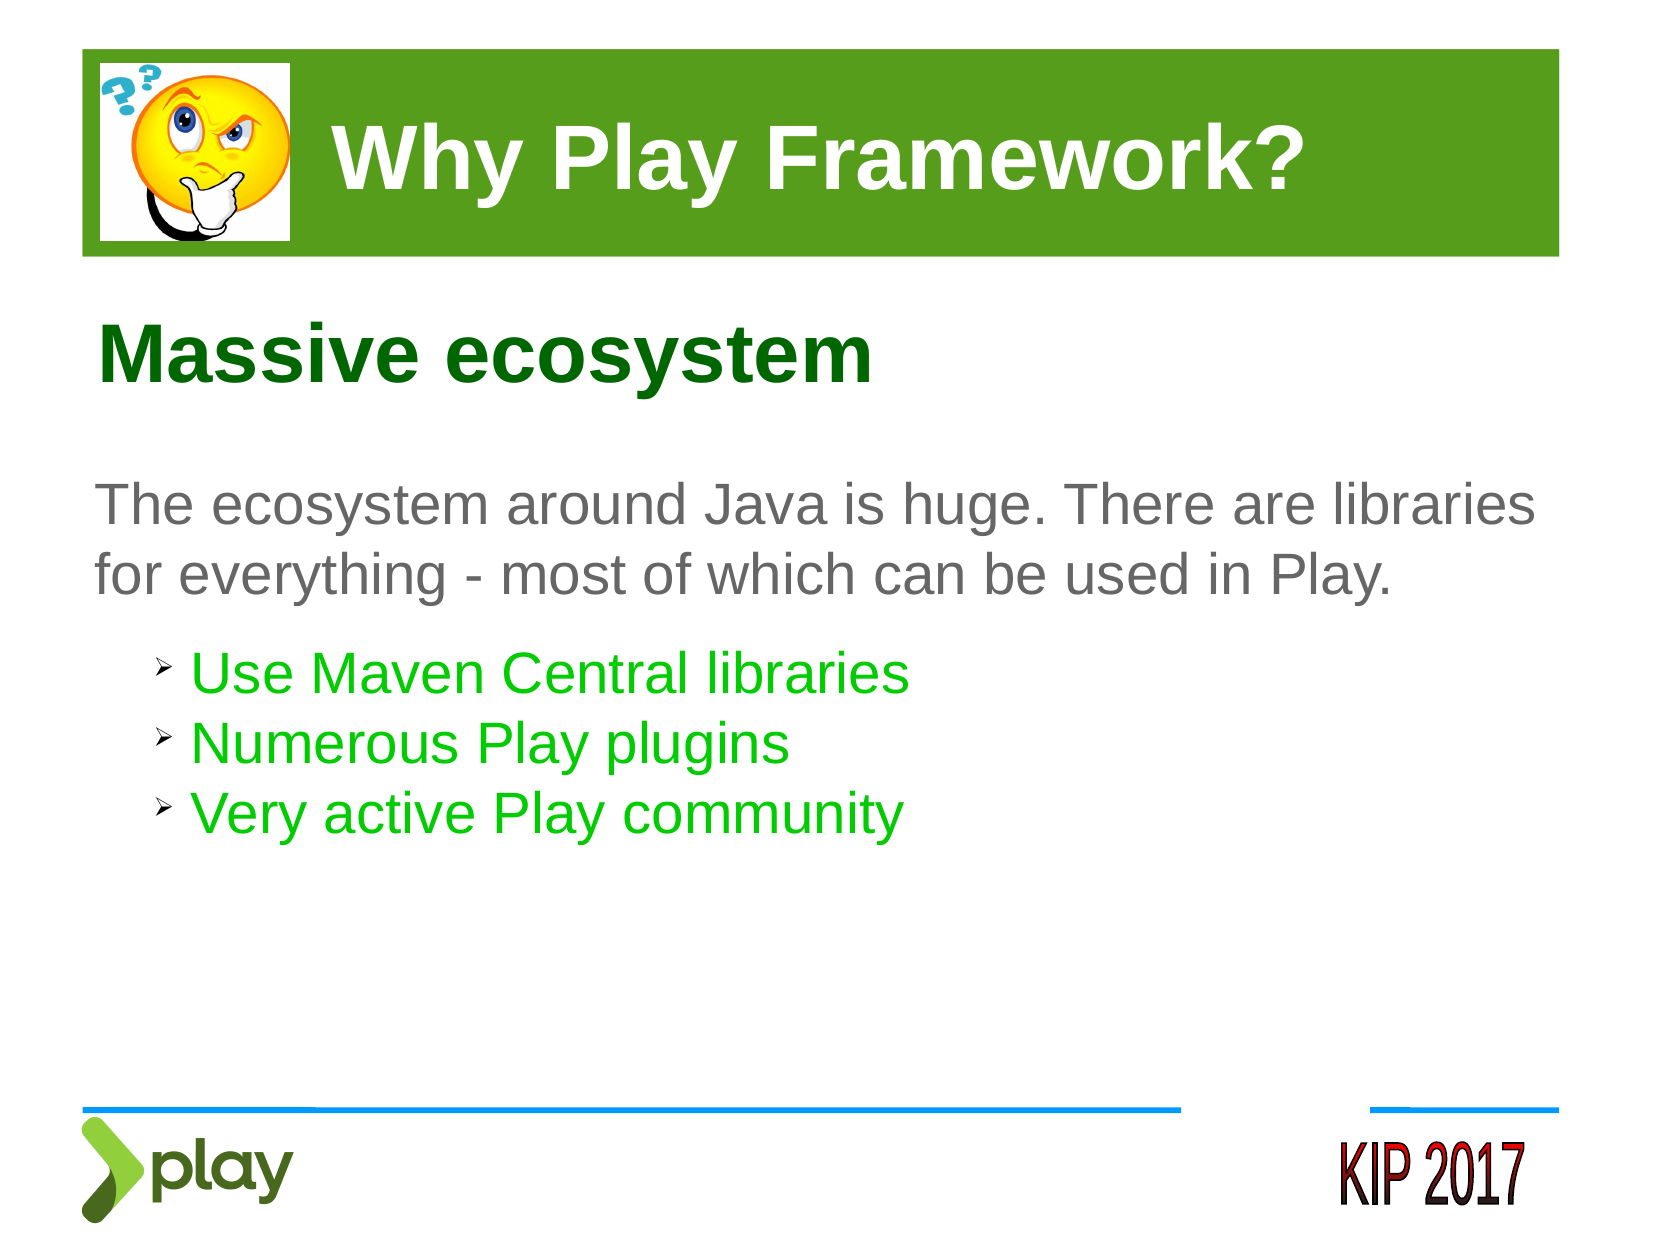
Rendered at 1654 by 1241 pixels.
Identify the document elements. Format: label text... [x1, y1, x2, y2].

picture [100, 63, 290, 241]
subtitle The ecosystem around Java is huge. There are libraries for everything - most of which can be used in Play. Use Maven Central libraries Numerous Play plugins Very active Play community [94, 426, 1548, 918]
text_box Massive ecosystem [82, 299, 1560, 426]
picture [68, 1111, 302, 1229]
title Why Play Framework? [82, 49, 1560, 257]
